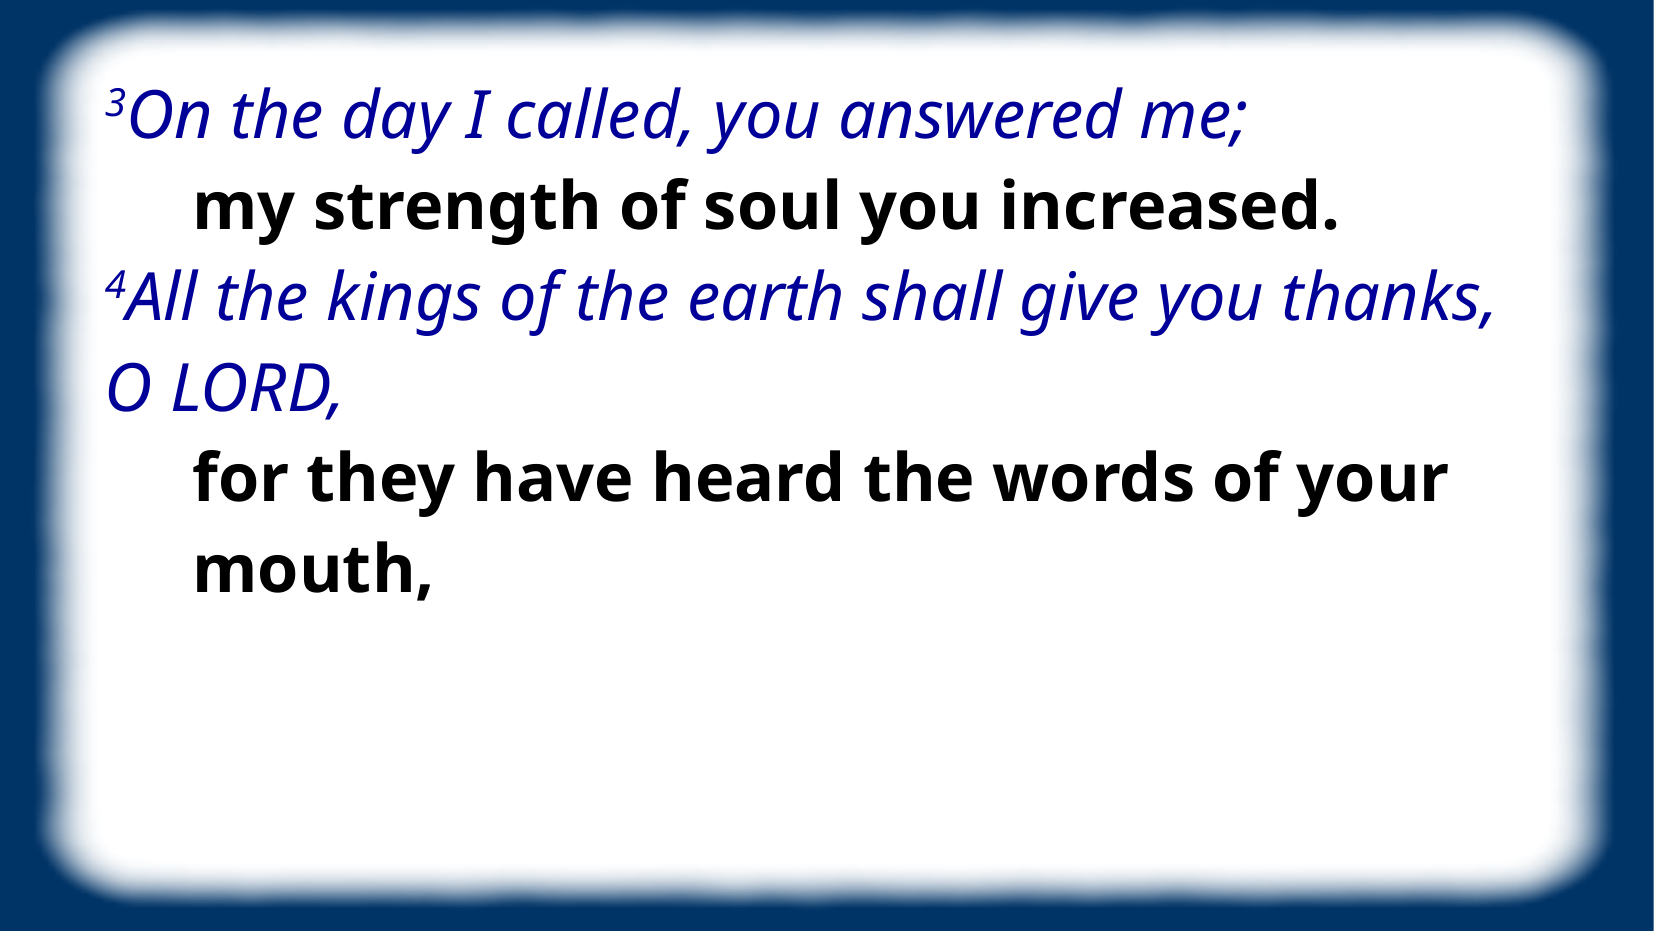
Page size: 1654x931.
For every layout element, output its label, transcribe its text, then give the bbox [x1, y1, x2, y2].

text_box 3On the day I called, you answered me; my strength of soul you increased. 4All the kings of the earth shall give you thanks, O LORD, for they have heard the words of your mouth, [90, 60, 1561, 608]
picture [0, 0, 1654, 931]
